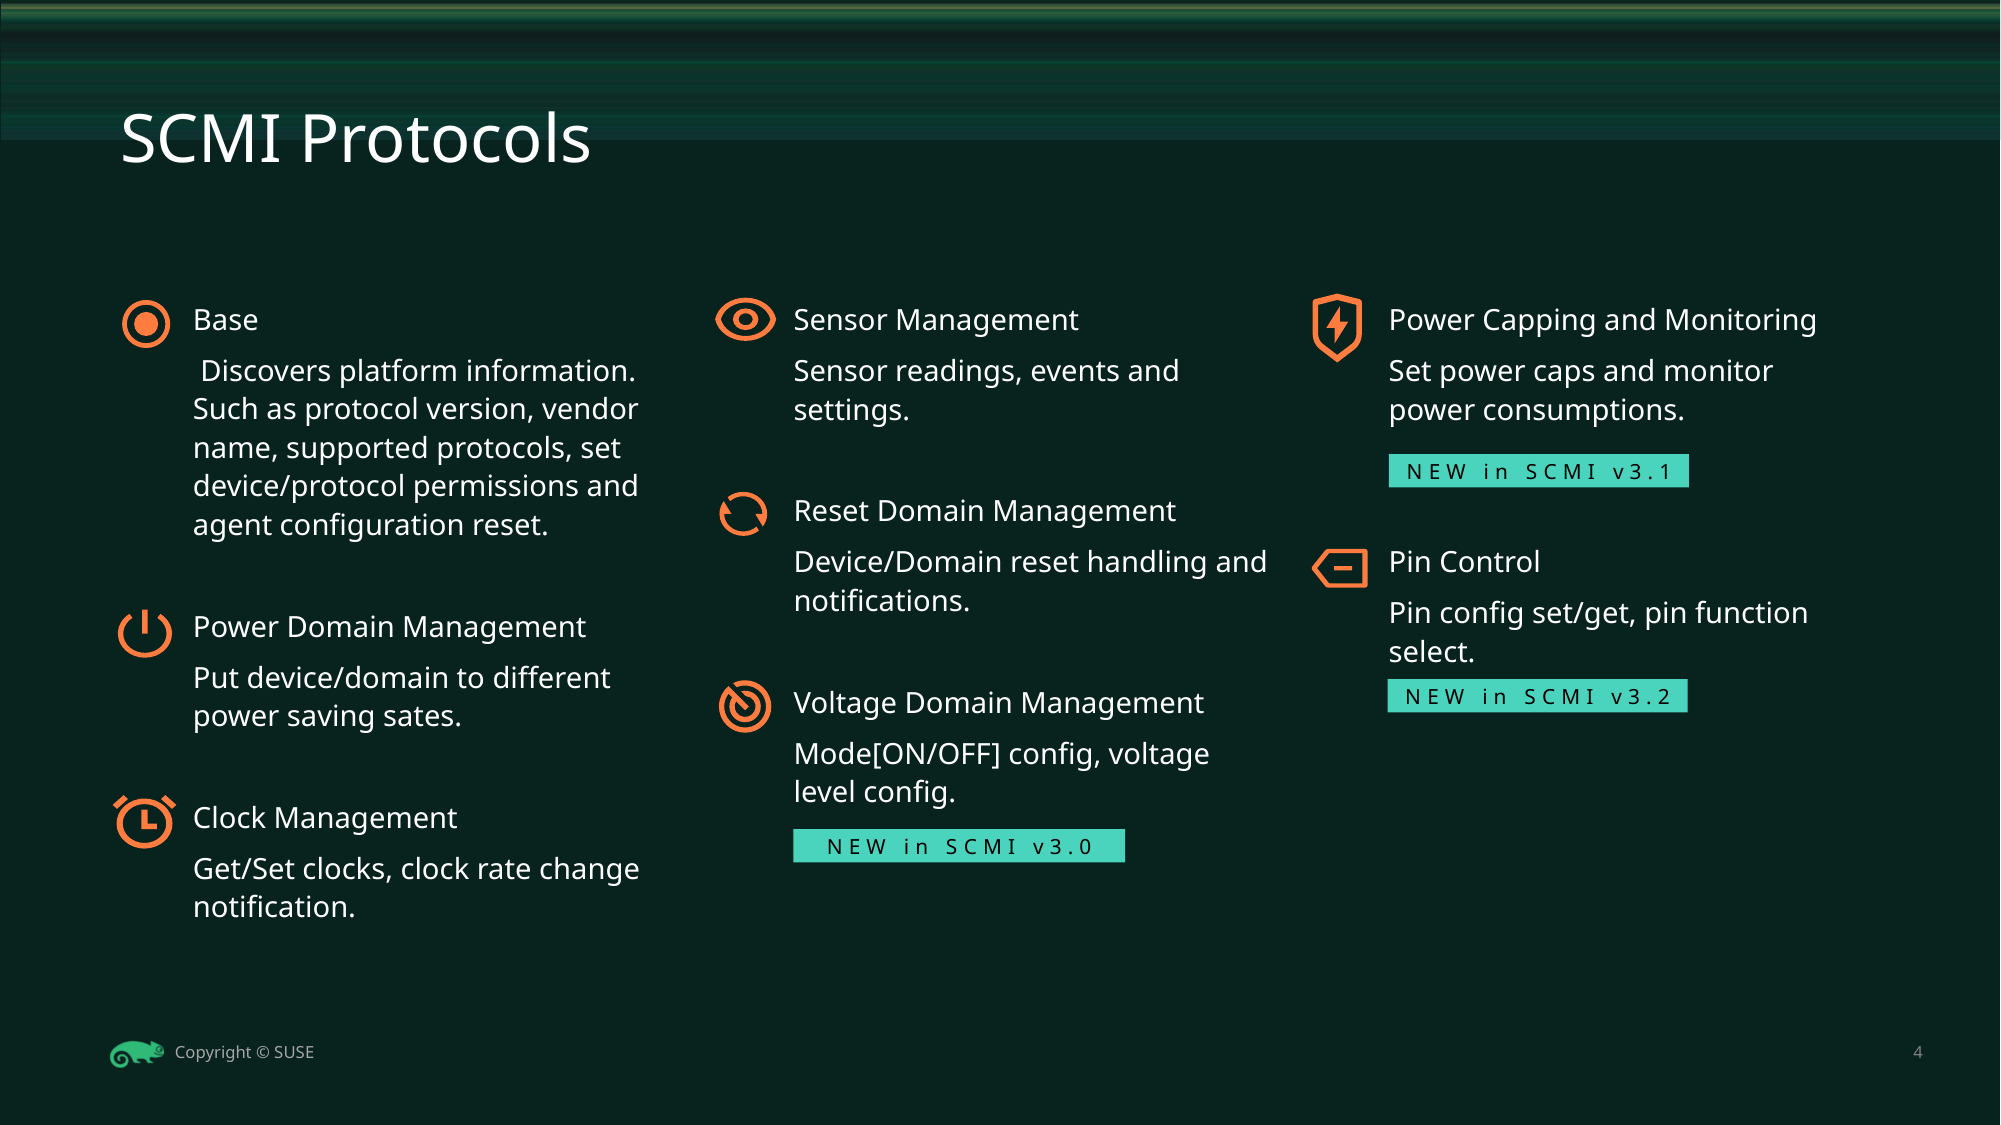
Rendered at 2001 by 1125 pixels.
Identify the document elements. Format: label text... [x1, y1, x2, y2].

text_box [112, 604, 178, 663]
text_box [117, 295, 175, 353]
text_box NEW in SCMI v3.0 [793, 829, 1126, 863]
text_box [107, 787, 182, 854]
slide_number <number> [1875, 1042, 1923, 1063]
text_box Power Capping and Monitoring Set power caps and monitor power consumptions. Pin Control Pin config set/get, pin function select. [1388, 297, 1863, 821]
text_box [711, 290, 780, 348]
title SCMI Protocols [120, 103, 1880, 179]
text_box [719, 491, 777, 550]
picture [99, 1031, 175, 1074]
text_box [1304, 290, 1371, 366]
picture [1, 0, 2001, 140]
text_box NEW in SCMI v3.2 [1387, 679, 1688, 713]
text_box Sensor Management Sensor readings, events and settings. Reset Domain Management Device/Domain reset handling and notifications. Voltage Domain Management Mode[ON/OFF] config, voltage level config. [793, 297, 1276, 809]
text_box Base Discovers platform information. Such as protocol version, vendor name, supported protocols, set device/protocol permissions and agent configuration reset. Power Domain Management Put device/domain to different power saving sates. Clock Management Get/Set clocks, clock rate change notification. [192, 297, 667, 924]
text_box [1310, 542, 1373, 594]
text_box [713, 675, 777, 738]
text_box NEW in SCMI v3.1 [1388, 454, 1689, 488]
